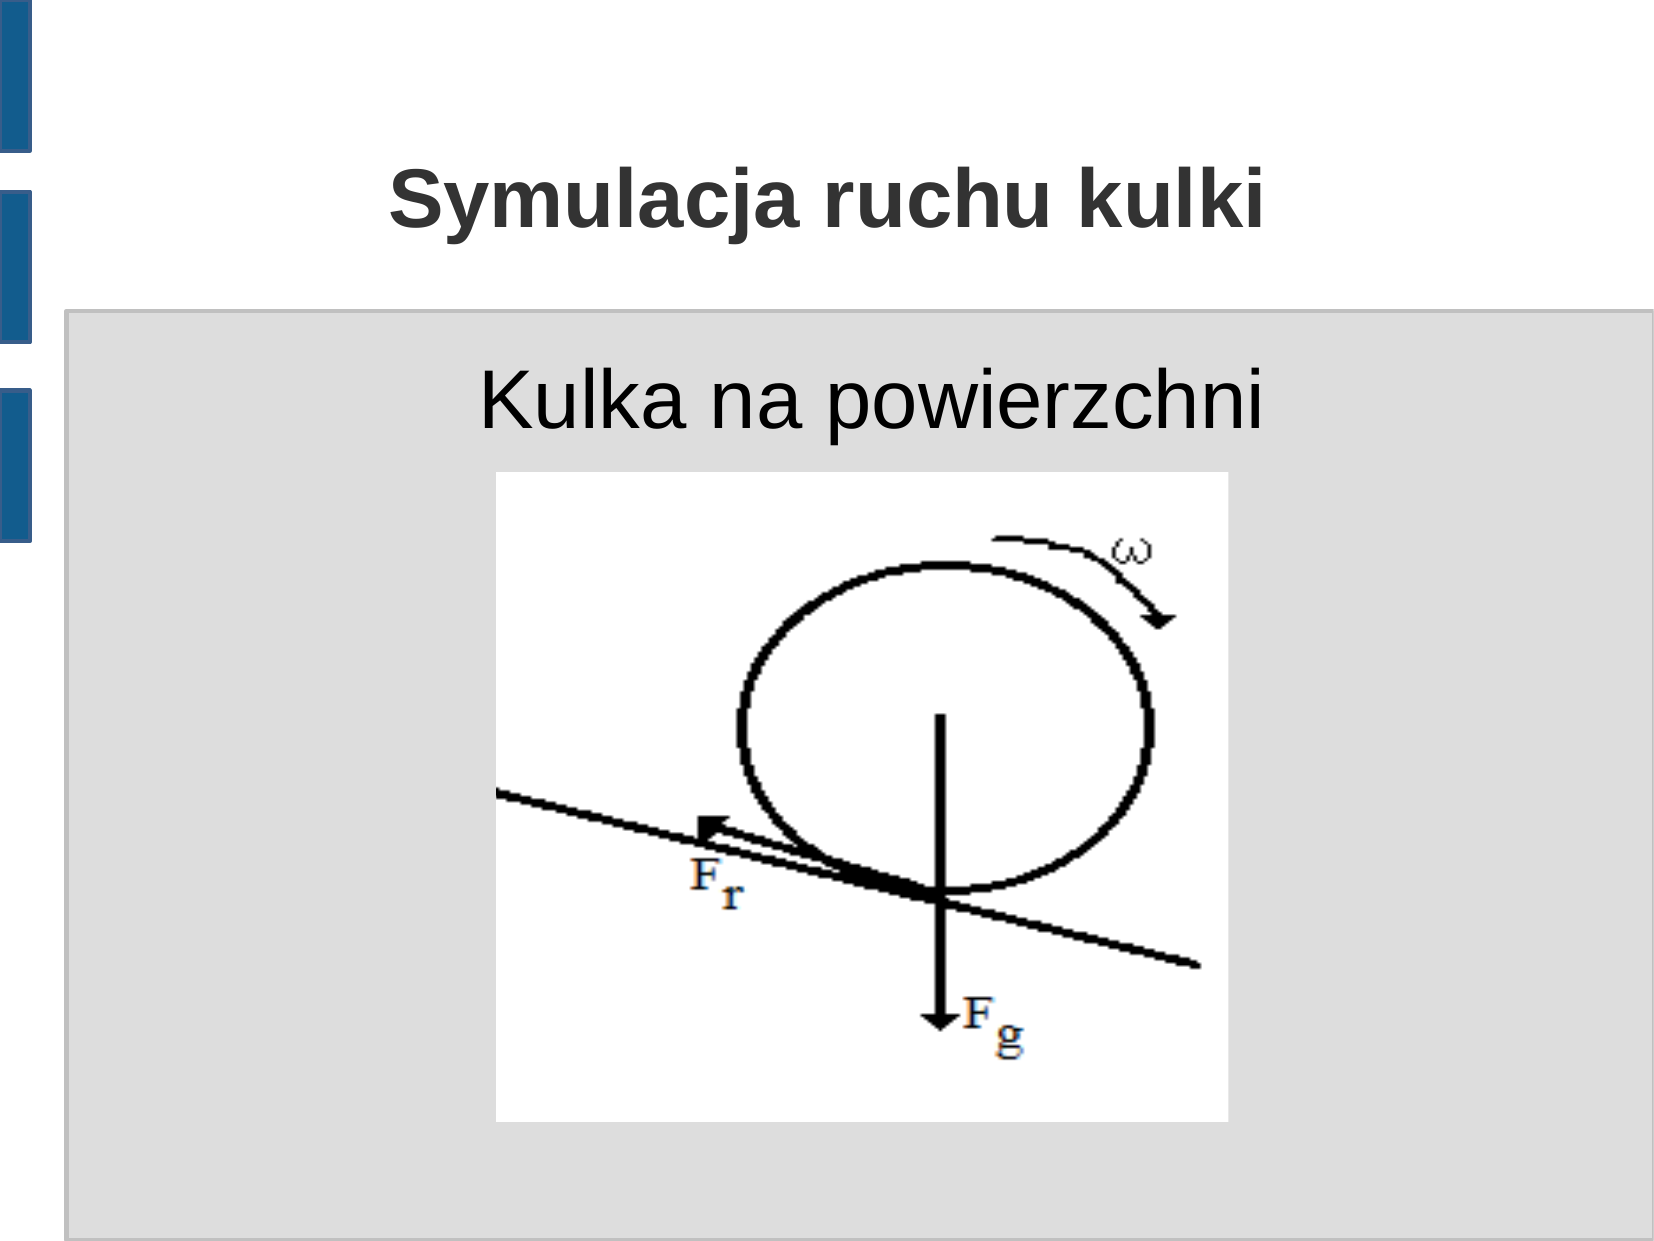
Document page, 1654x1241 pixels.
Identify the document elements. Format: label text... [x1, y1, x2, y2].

list Kulka na powierzchni [121, 344, 1534, 485]
picture [496, 472, 1229, 1122]
title Symulacja ruchu kulki [121, 91, 1534, 299]
